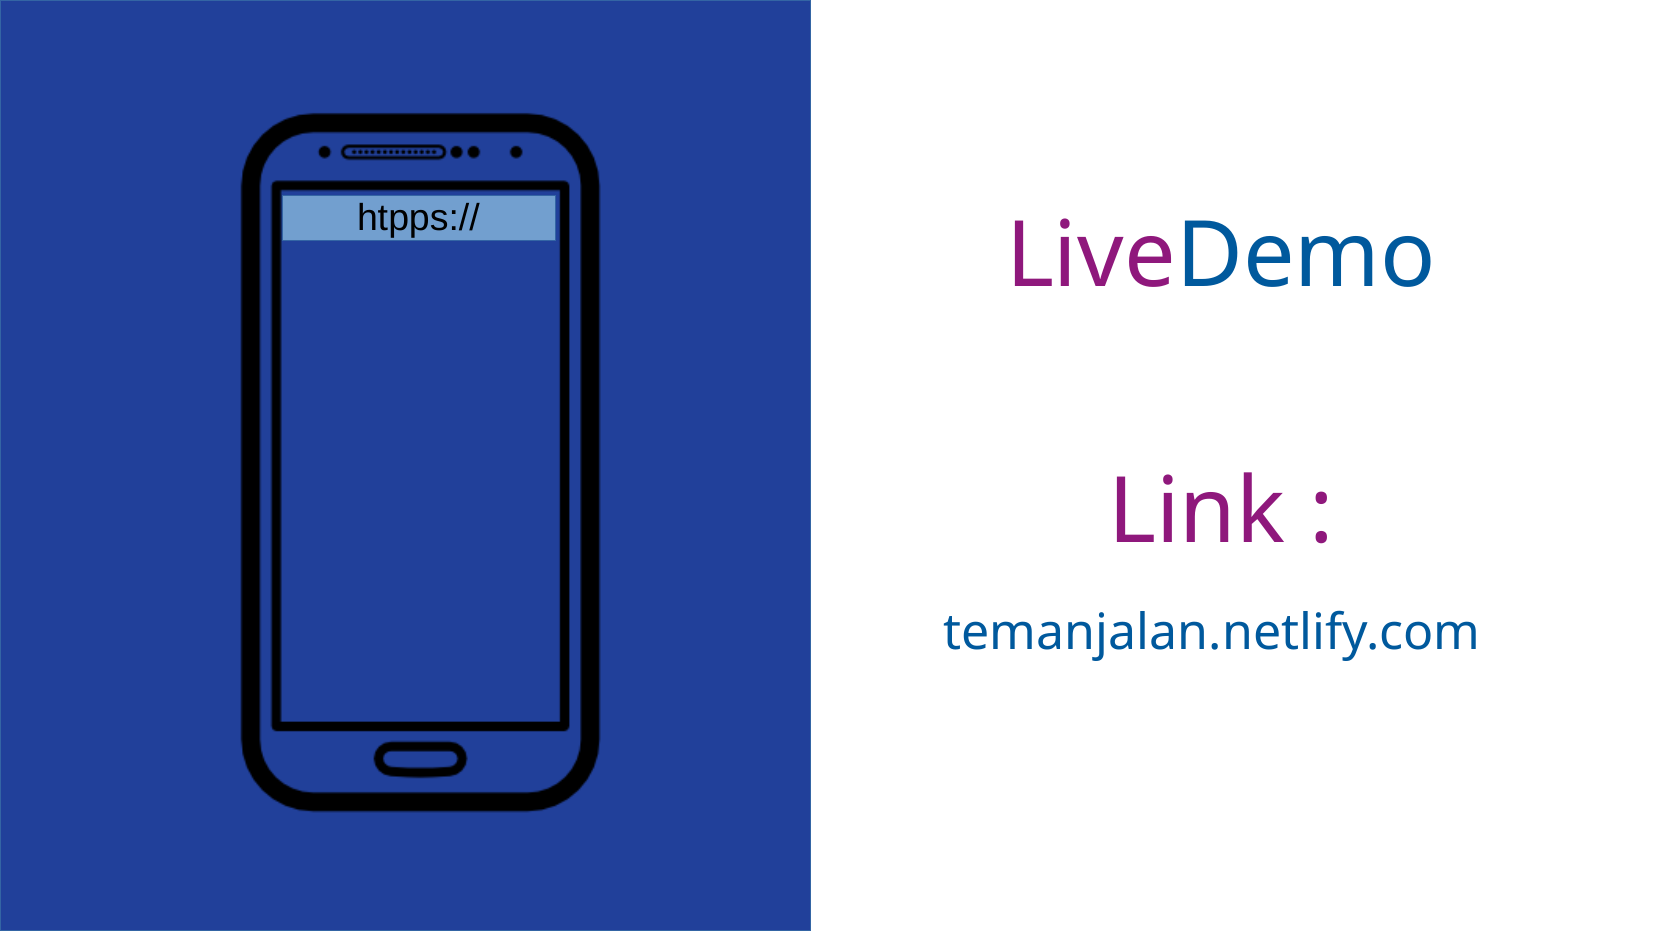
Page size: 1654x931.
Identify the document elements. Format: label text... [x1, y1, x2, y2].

text_box [0, 0, 811, 931]
picture [0, 54, 773, 856]
title temanjalan.netlify.com [933, 552, 1492, 708]
title Link : [941, 429, 1501, 586]
title LiveDemo [941, 173, 1501, 329]
text_box htpps:// [282, 195, 556, 241]
